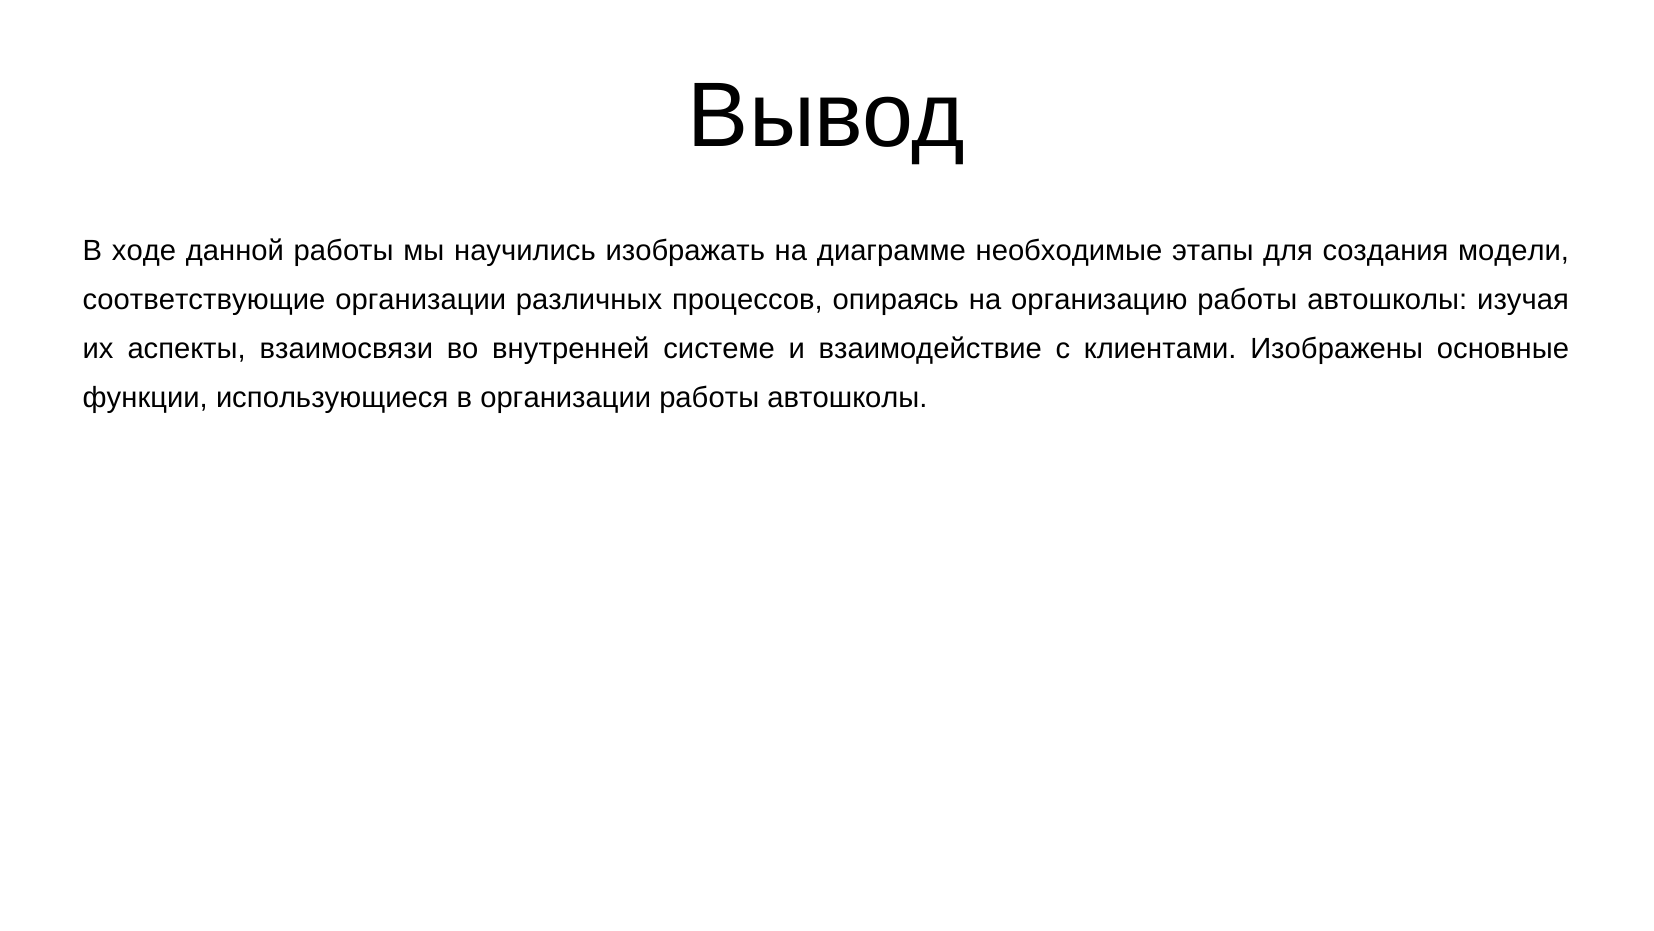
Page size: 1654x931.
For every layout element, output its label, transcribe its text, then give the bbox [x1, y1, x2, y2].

list В ходе данной работы мы научились изображать на диаграмме необходимые этапы для создания модели, соответствующие организации различных процессов, опираясь на организацию работы автошколы: изучая их аспекты, взаимосвязи во внутренней системе и взаимодействие с клиентами. Изображены основные функции, использующиеся в организации работы автошколы. [82, 217, 1571, 758]
title Вывод [82, 37, 1571, 193]
